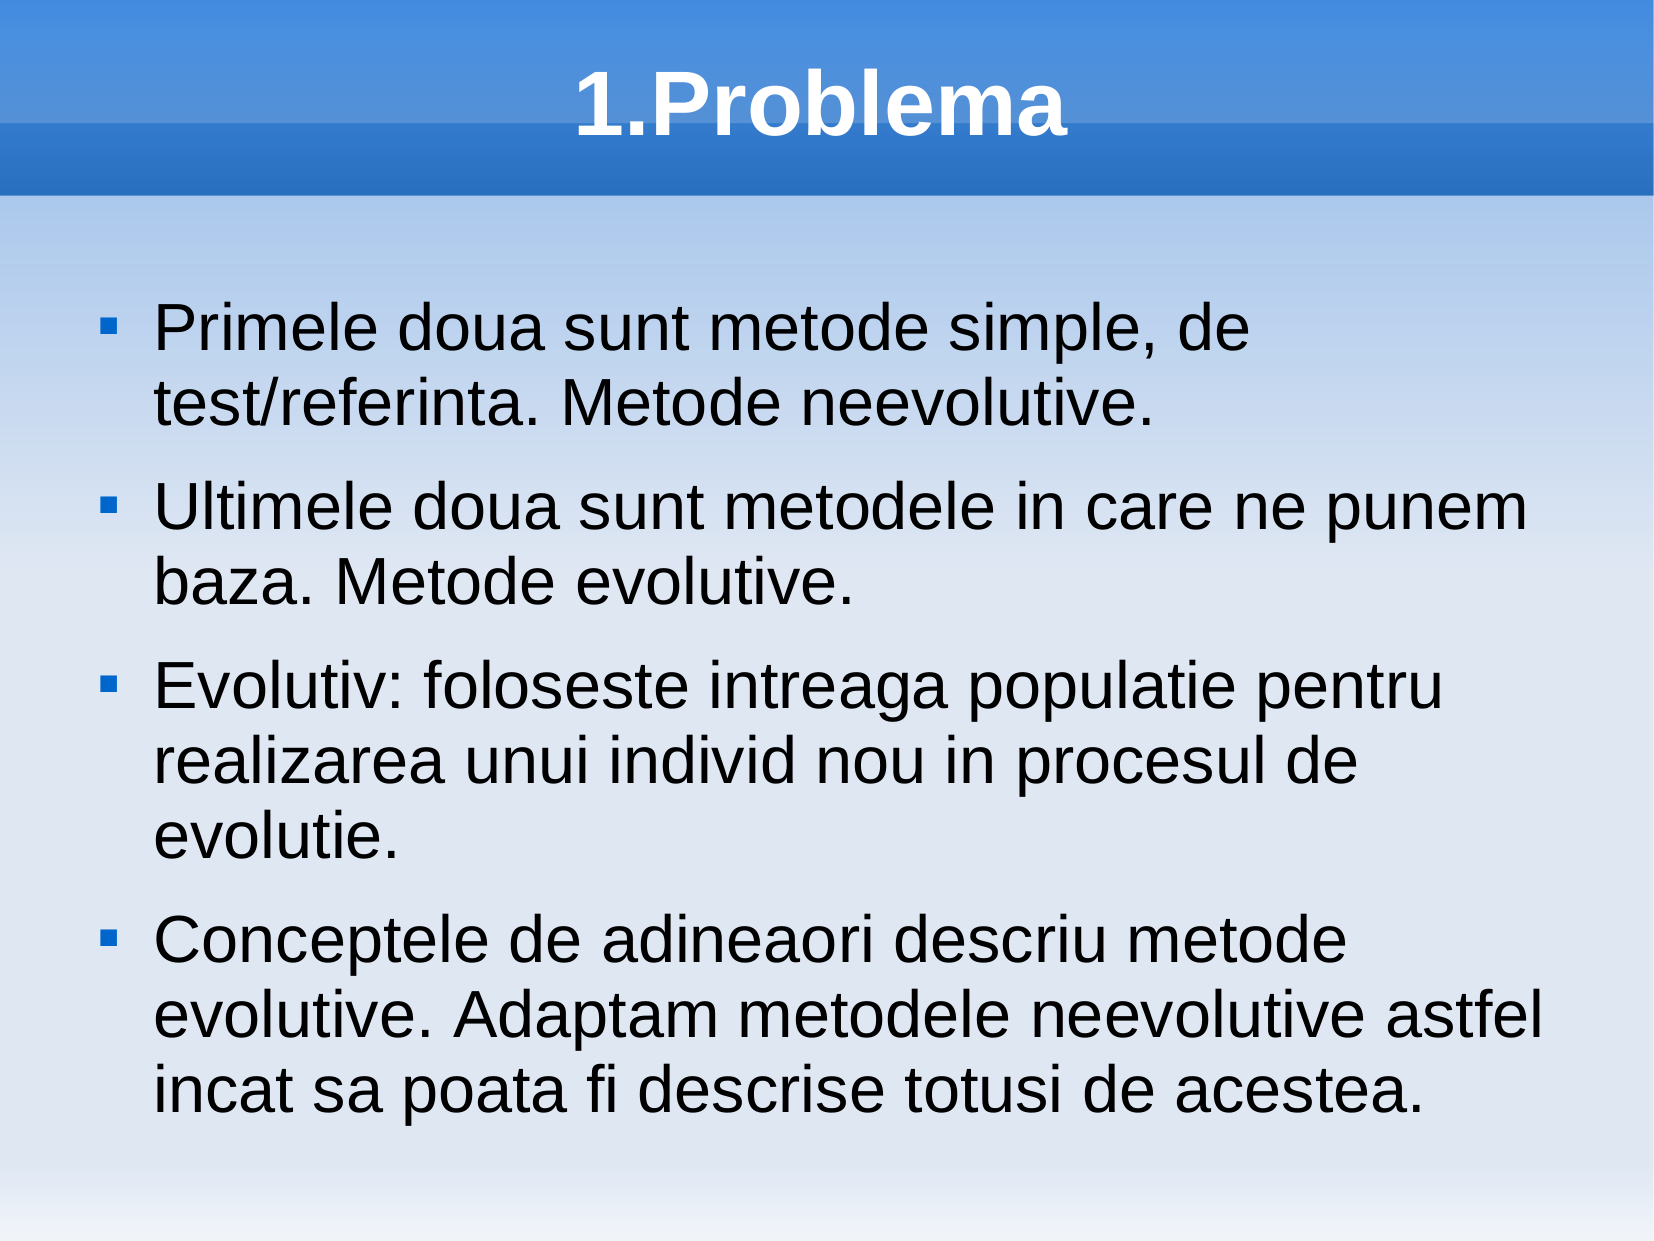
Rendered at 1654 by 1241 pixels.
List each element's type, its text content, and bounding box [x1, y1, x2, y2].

picture [0, 0, 1654, 1241]
title 1.Problema [76, 7, 1565, 200]
list Primele doua sunt metode simple, de test/referinta. Metode neevolutive. Ultimele doua sunt metodele in care ne punem baza. Metode evolutive. Evolutiv: foloseste intreaga populatie pentru realizarea unui individ nou in procesul de evolutie. Conceptele de adineaori descriu metode evolutive. Adaptam metodele neevolutive astfel incat sa poata fi descrise totusi de acestea. [82, 290, 1571, 1127]
